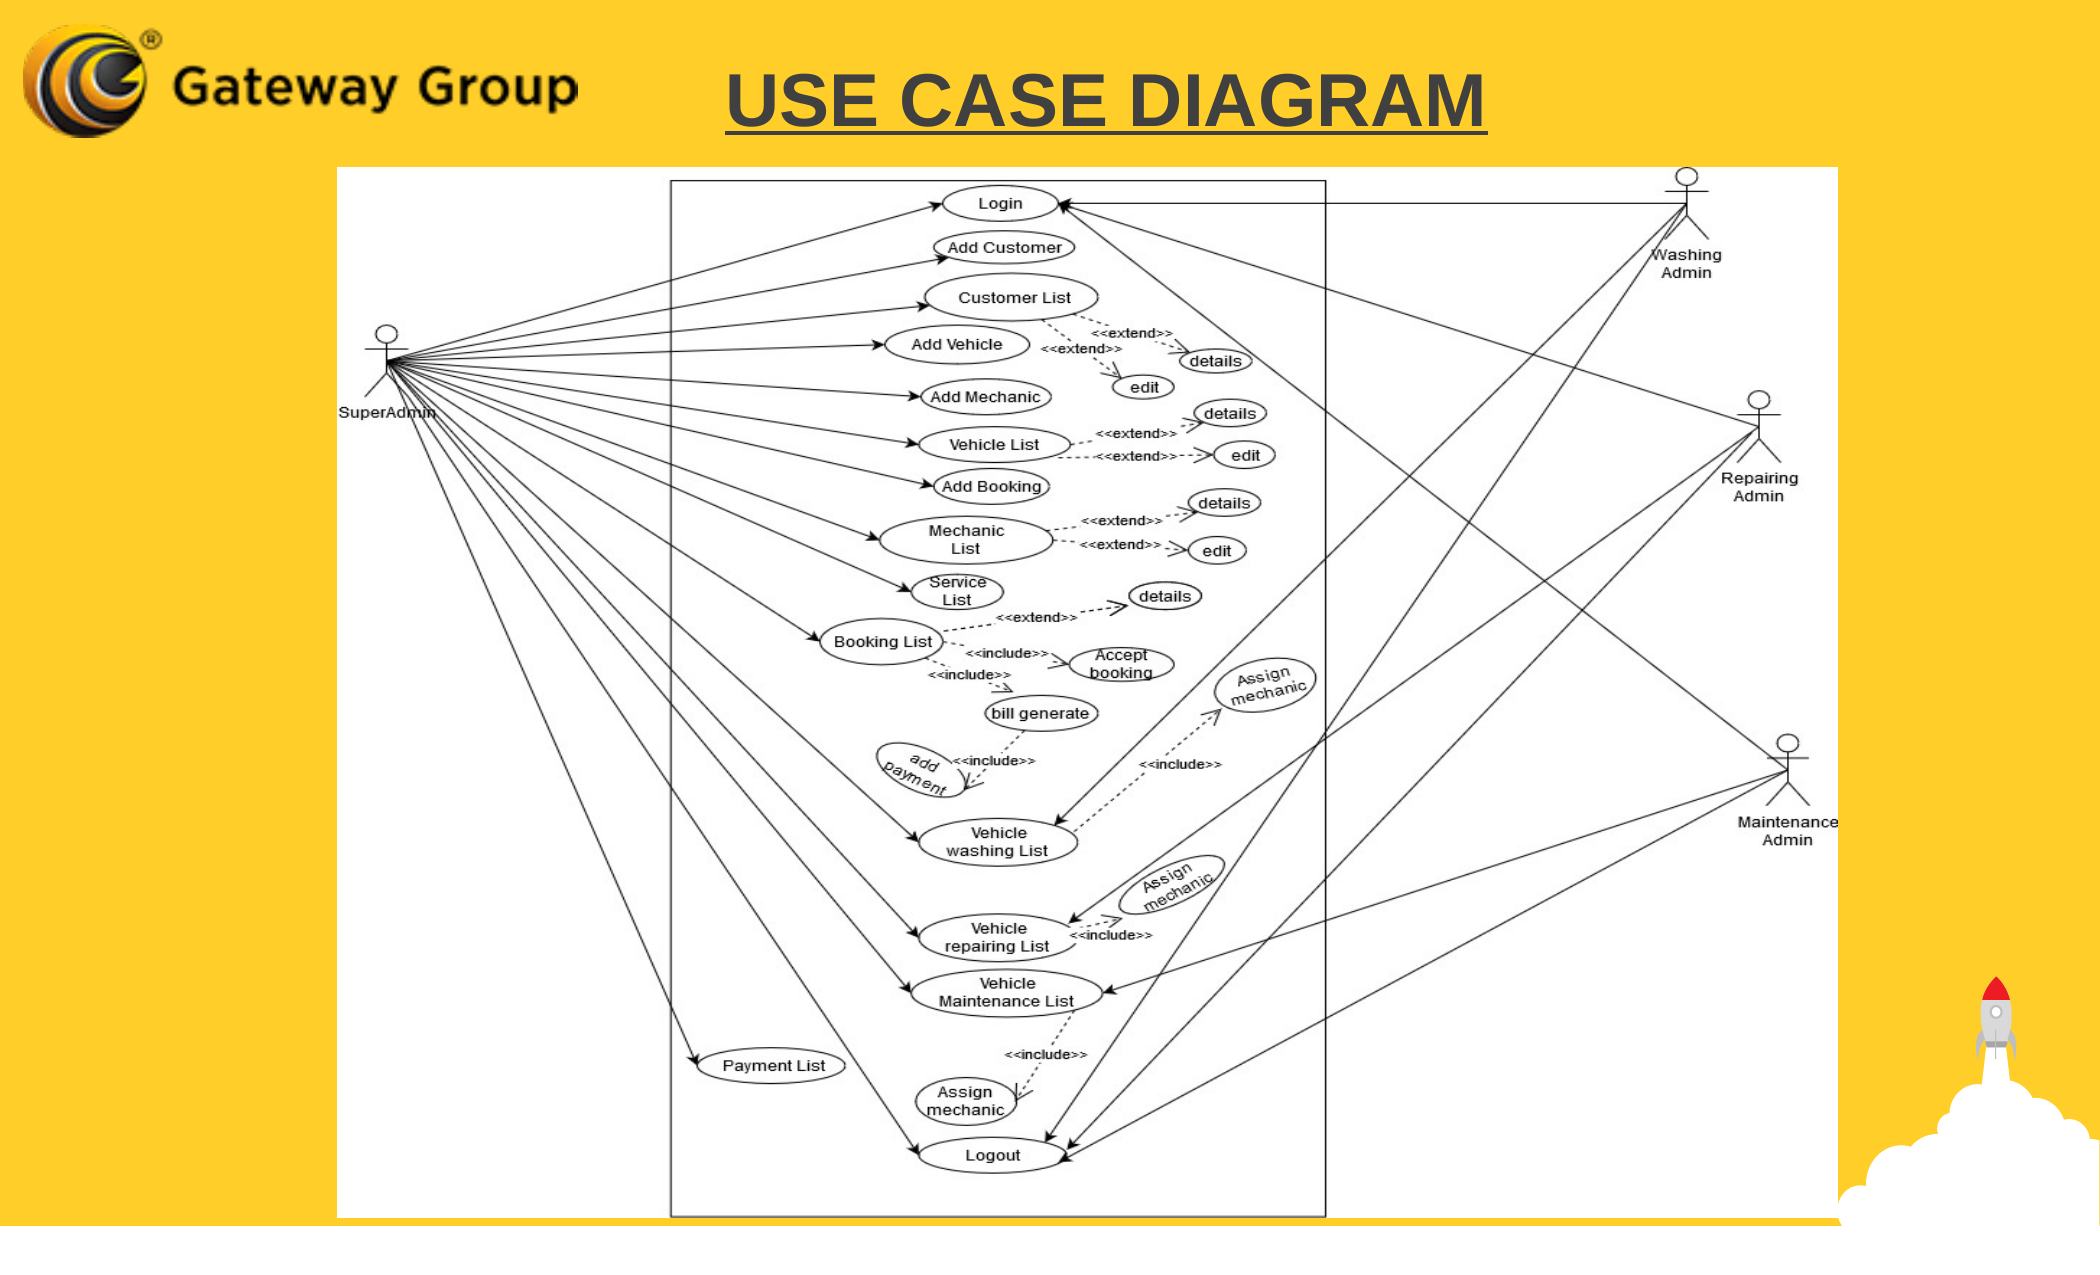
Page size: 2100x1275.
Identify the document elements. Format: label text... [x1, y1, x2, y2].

picture [337, 167, 1838, 1218]
text_box USE CASE DIAGRAM [675, 51, 1538, 167]
picture [23, 24, 578, 138]
